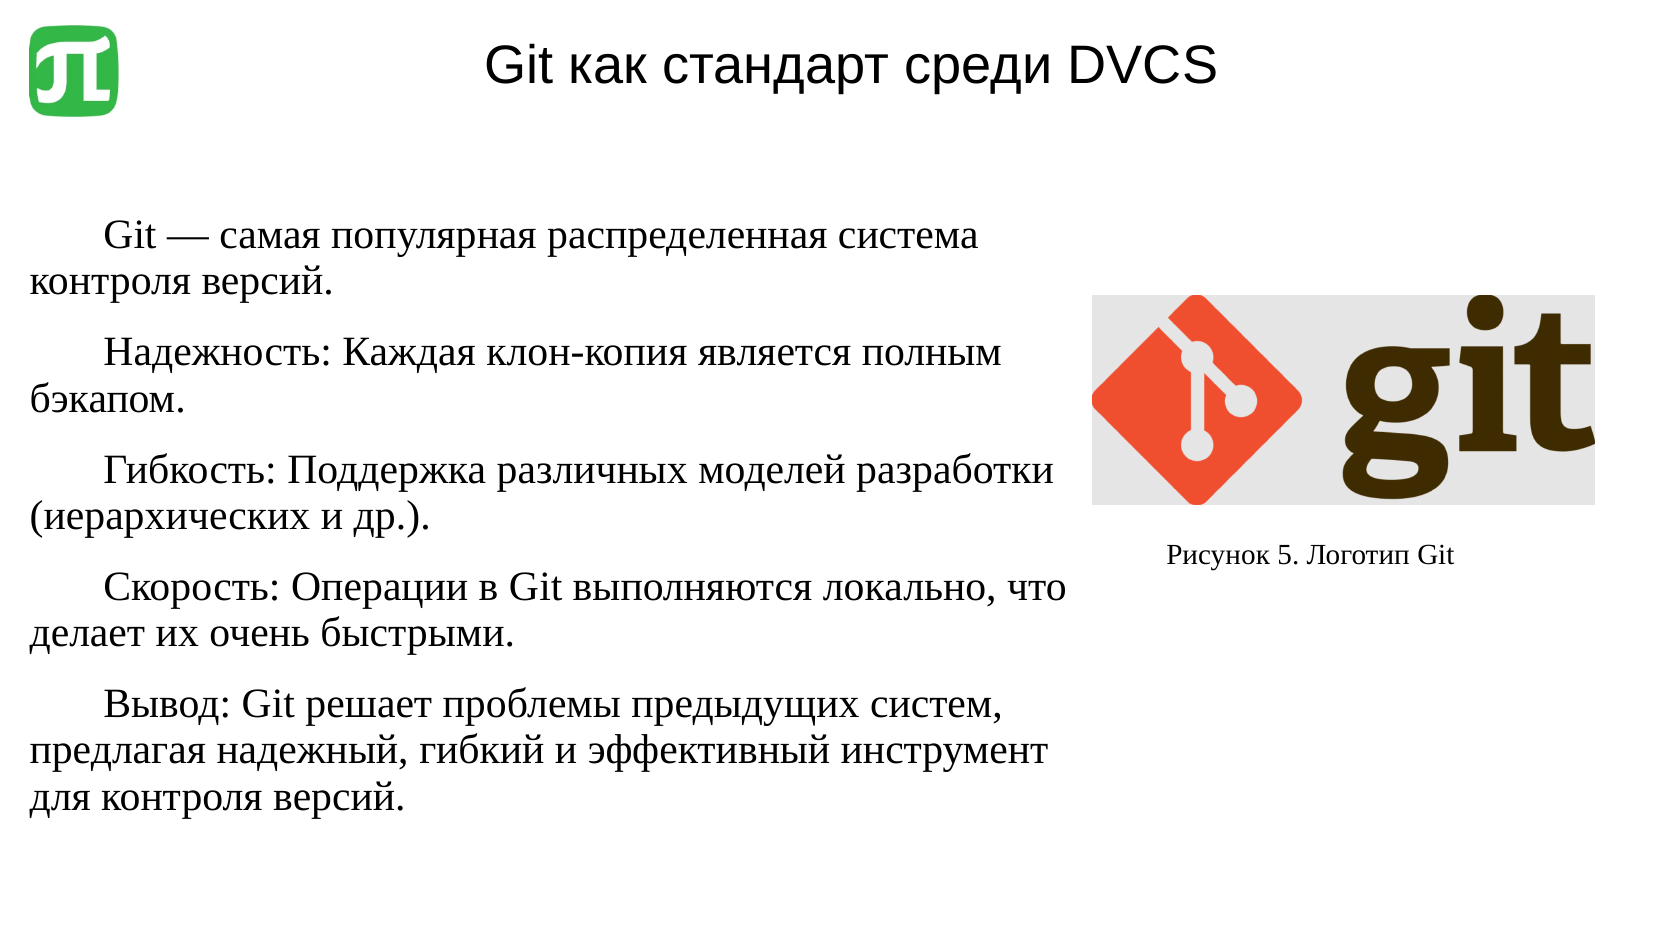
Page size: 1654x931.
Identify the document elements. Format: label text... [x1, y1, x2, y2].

text_box Рисунок 5. Логотип Git [1151, 531, 1654, 621]
title Git как стандарт среди DVCS [147, 12, 1571, 119]
subtitle Git — самая популярная распределенная система контроля версий. Надежность: Каждая клон-копия является полным бэкапом. Гибкость: Поддержка различных моделей разработки (иерархических и др.). Скорость: Операции в Git выполняются локально, что делает их очень быстрыми. Вывод: Git решает проблемы предыдущих систем, предлагая надежный, гибкий и эффективный инструмент для контроля версий. [29, 147, 1093, 931]
picture [1093, 295, 1595, 505]
picture [29, 25, 120, 119]
